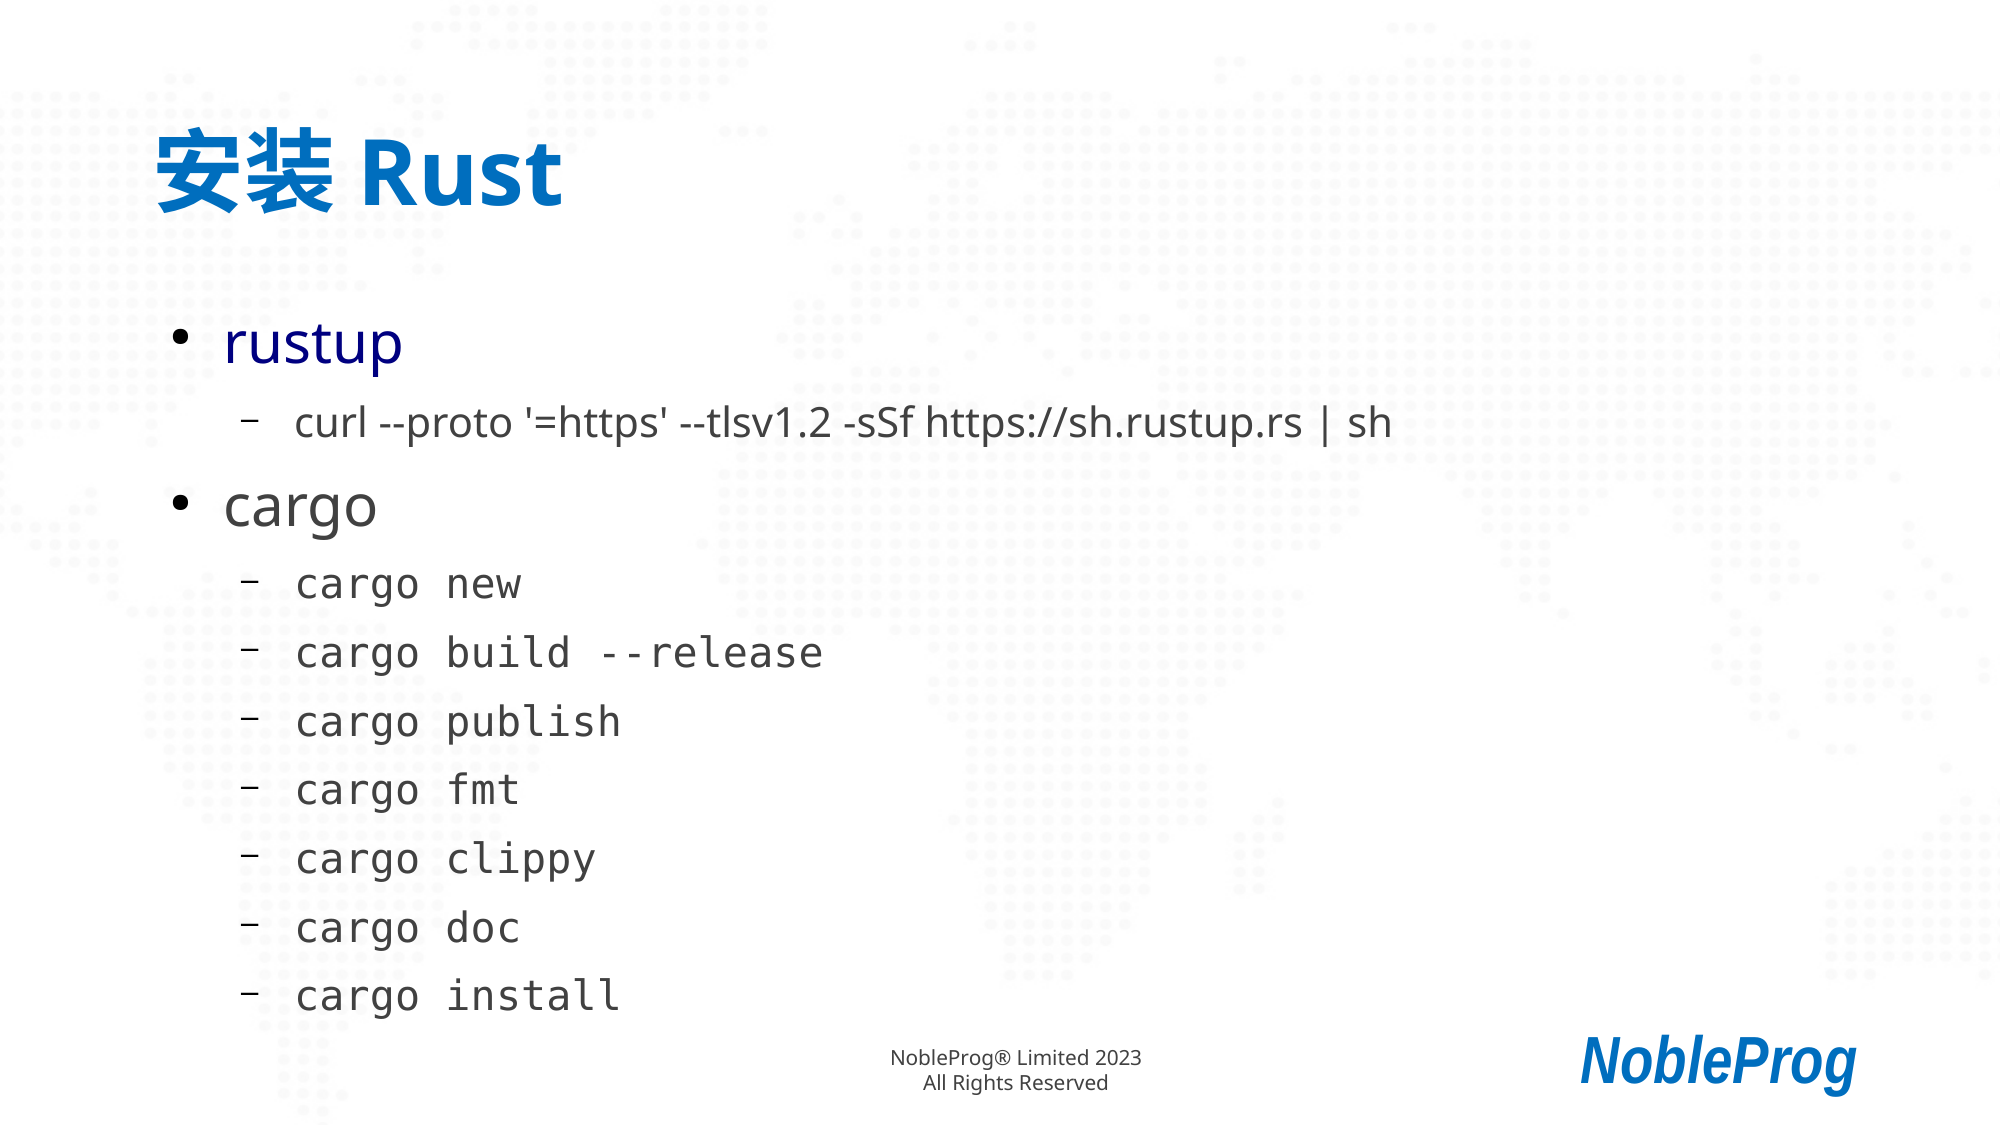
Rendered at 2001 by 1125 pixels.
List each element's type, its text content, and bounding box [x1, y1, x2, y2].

list rustup curl --proto '=https' --tlsv1.2 -sSf https://sh.rustup.rs | sh cargo cargo new cargo build --release cargo publish cargo fmt cargo clippy cargo doc cargo install [137, 299, 1863, 1014]
title 安装Rust [137, 59, 1863, 278]
